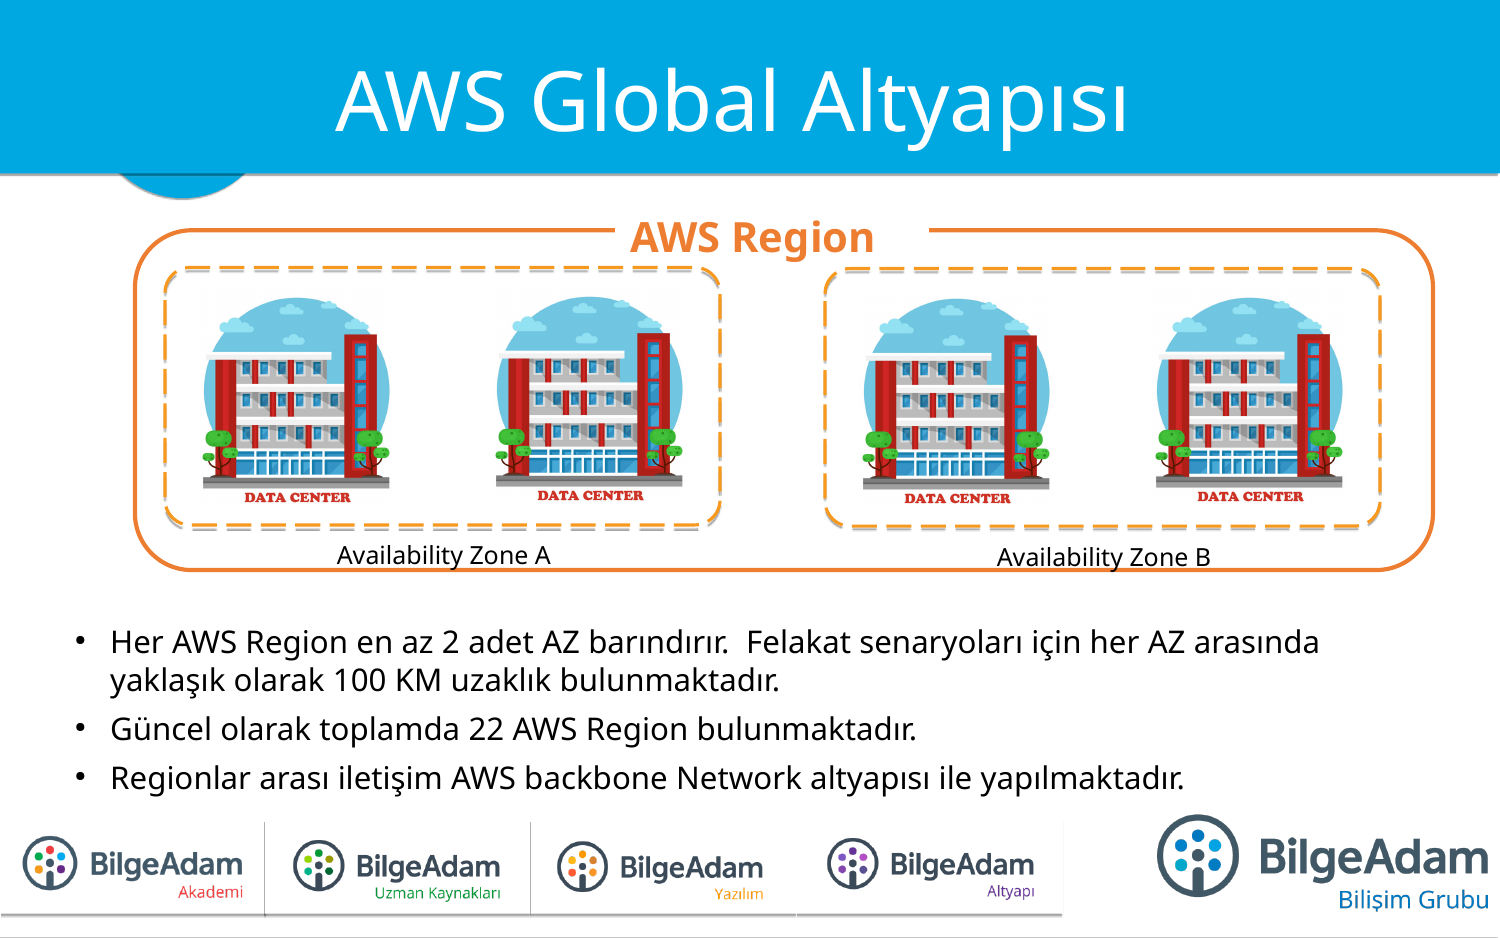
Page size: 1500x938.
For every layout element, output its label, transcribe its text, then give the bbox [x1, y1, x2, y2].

picture [859, 290, 1055, 506]
picture [283, 811, 509, 936]
picture [817, 811, 1043, 934]
picture [1141, 803, 1500, 925]
text_box AWS Region [615, 203, 929, 269]
text_box Availability Zone B [982, 532, 1291, 585]
picture [1152, 289, 1348, 504]
picture [12, 830, 252, 903]
title AWS Global Altyapısı [64, 0, 1424, 198]
text_box Availability Zone A [322, 530, 631, 584]
picture [492, 288, 688, 503]
picture [199, 289, 395, 505]
picture [547, 811, 772, 935]
text_box Her AWS Region en az 2 adet AZ barındırır. Felakat senaryoları için her AZ arasında yaklaşık olarak 100 KM uzaklık bulunmaktadır. Güncel olarak toplamda 22 AWS Region bulunmaktadır. Regionlar arası iletişim AWS backbone Network altyapısı ile yapılmaktadır. [60, 615, 1441, 811]
